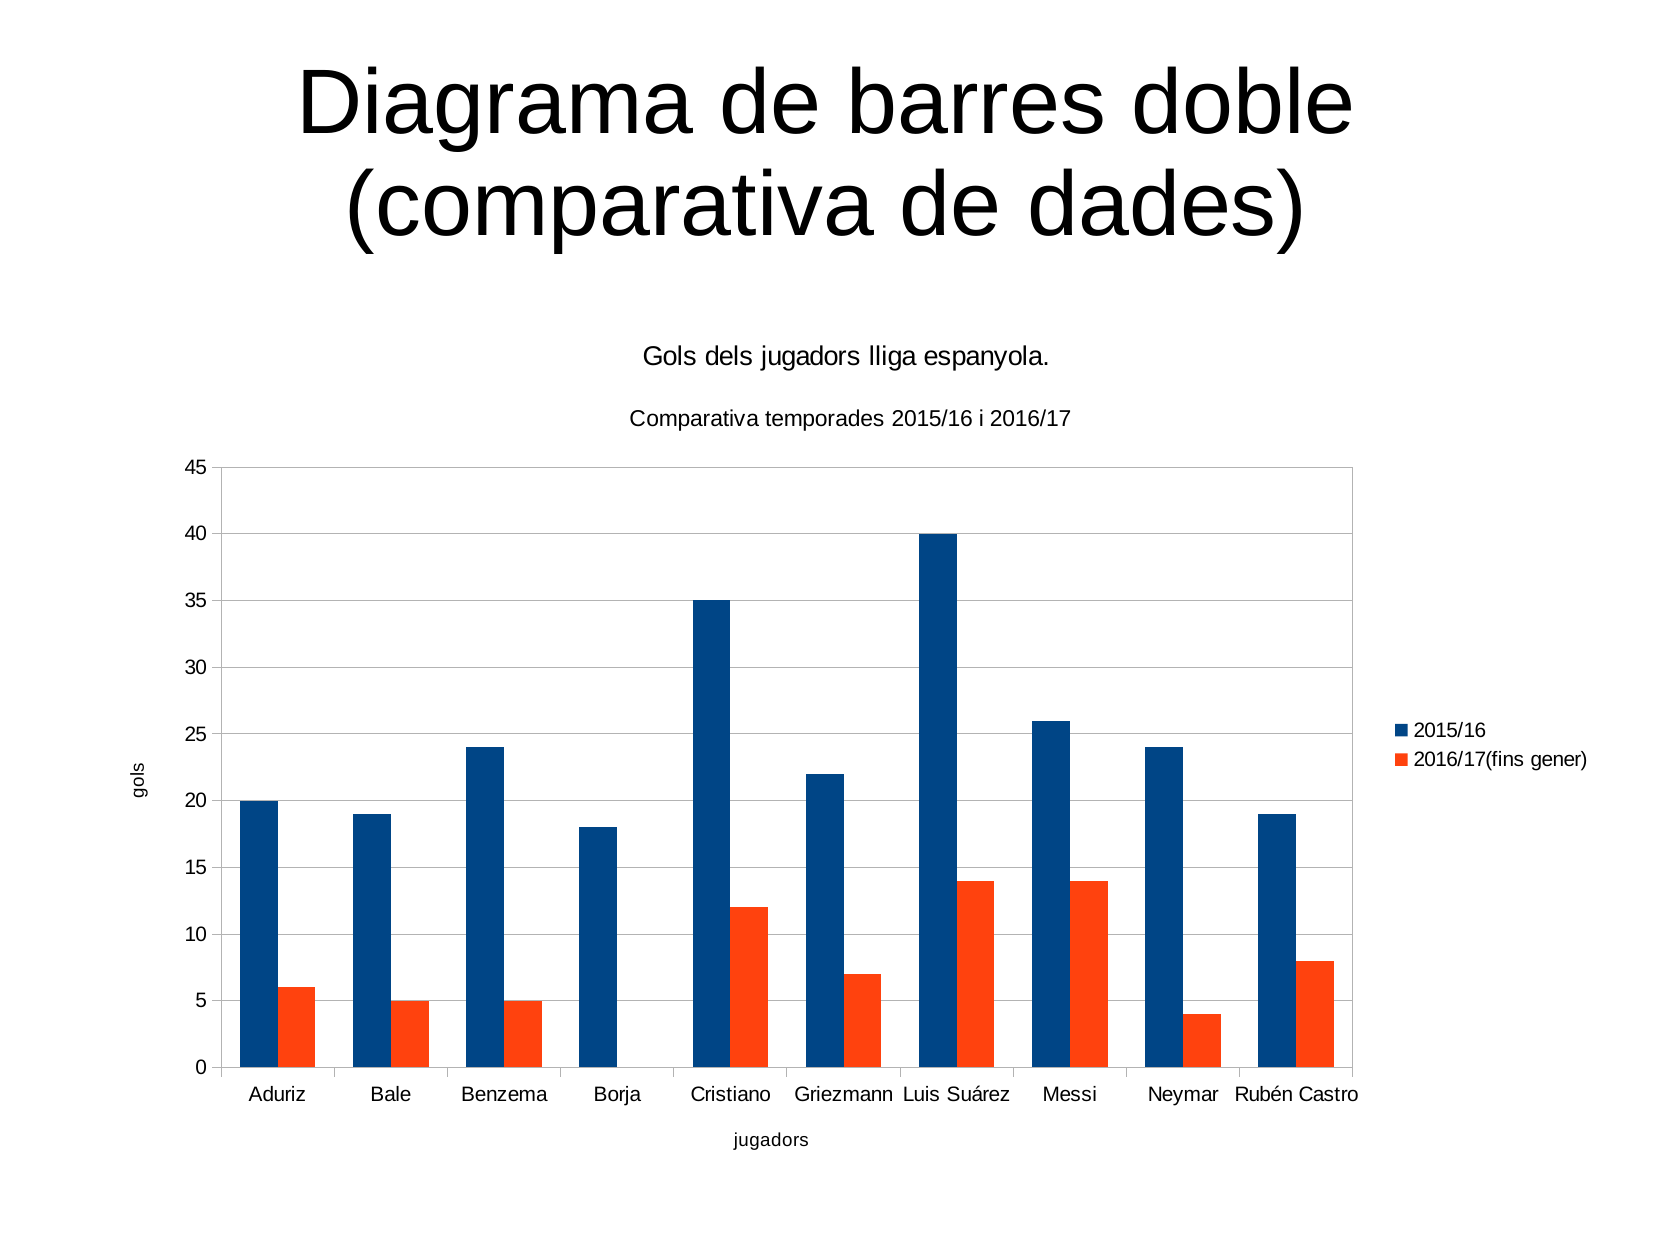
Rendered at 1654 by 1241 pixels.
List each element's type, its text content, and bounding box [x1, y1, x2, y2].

chart [94, 308, 1607, 1182]
title Diagrama de barres doble (comparativa de dades) [82, 49, 1571, 257]
